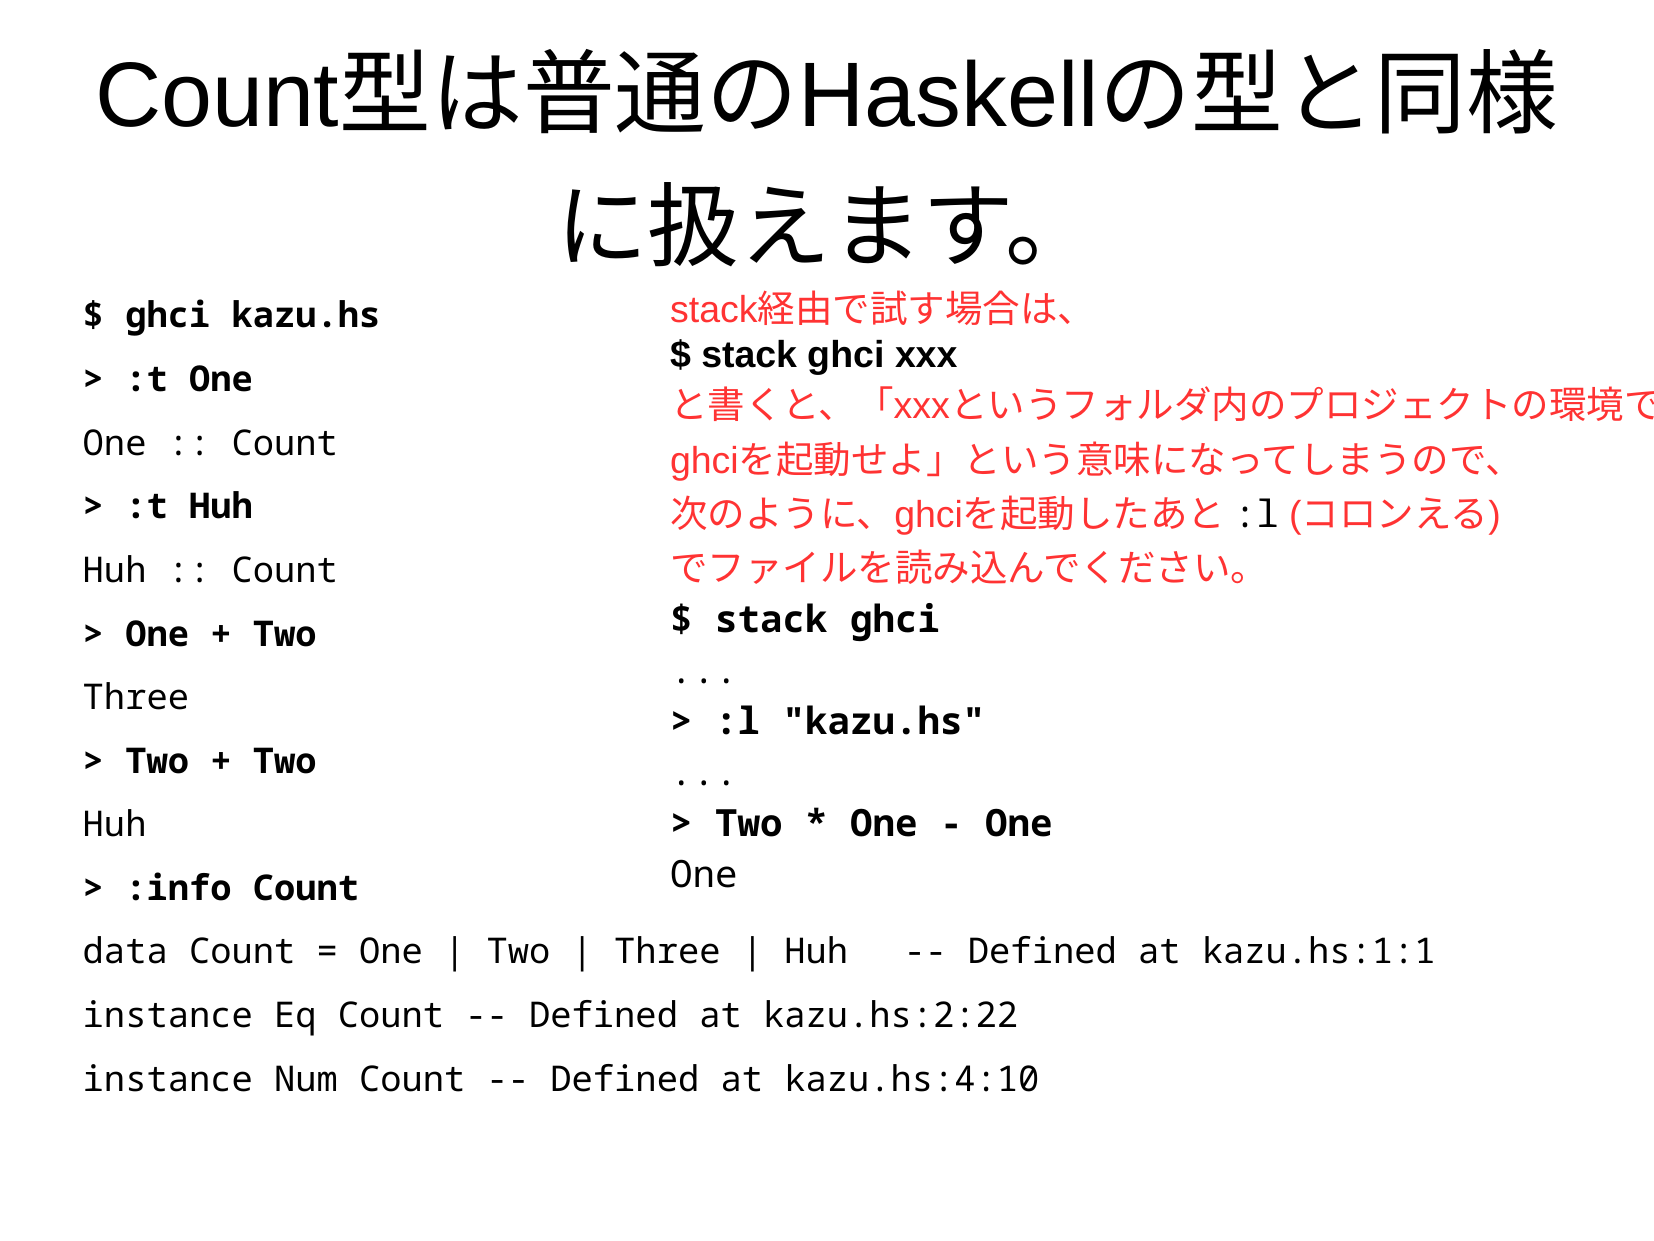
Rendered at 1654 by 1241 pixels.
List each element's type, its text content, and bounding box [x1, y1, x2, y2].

title Count型は普通のHaskellの型と同様に扱えます。 [82, 49, 1571, 257]
list $ ghci kazu.hs > :t One One :: Count > :t Huh Huh :: Count > One + Two Three > Two + Two Huh > :info Count data Count = One | Two | Three | Huh -- Defined at kazu.hs:1:1 instance Eq Count -- Defined at kazu.hs:2:22 instance Num Count -- Defined at kazu.hs:4:10 [82, 290, 1571, 1111]
text_box stack経由で試す場合は、 $ stack ghci xxx と書くと、「xxxというフォルダ内のプロジェクトの環境で ghciを起動せよ」という意味になってしまうので、 次のように、ghciを起動したあと :l (コロンえる) でファイルを読み込んでください。 $ stack ghci ... > :l "kazu.hs" ... > Two * One - One One [655, 271, 1533, 829]
